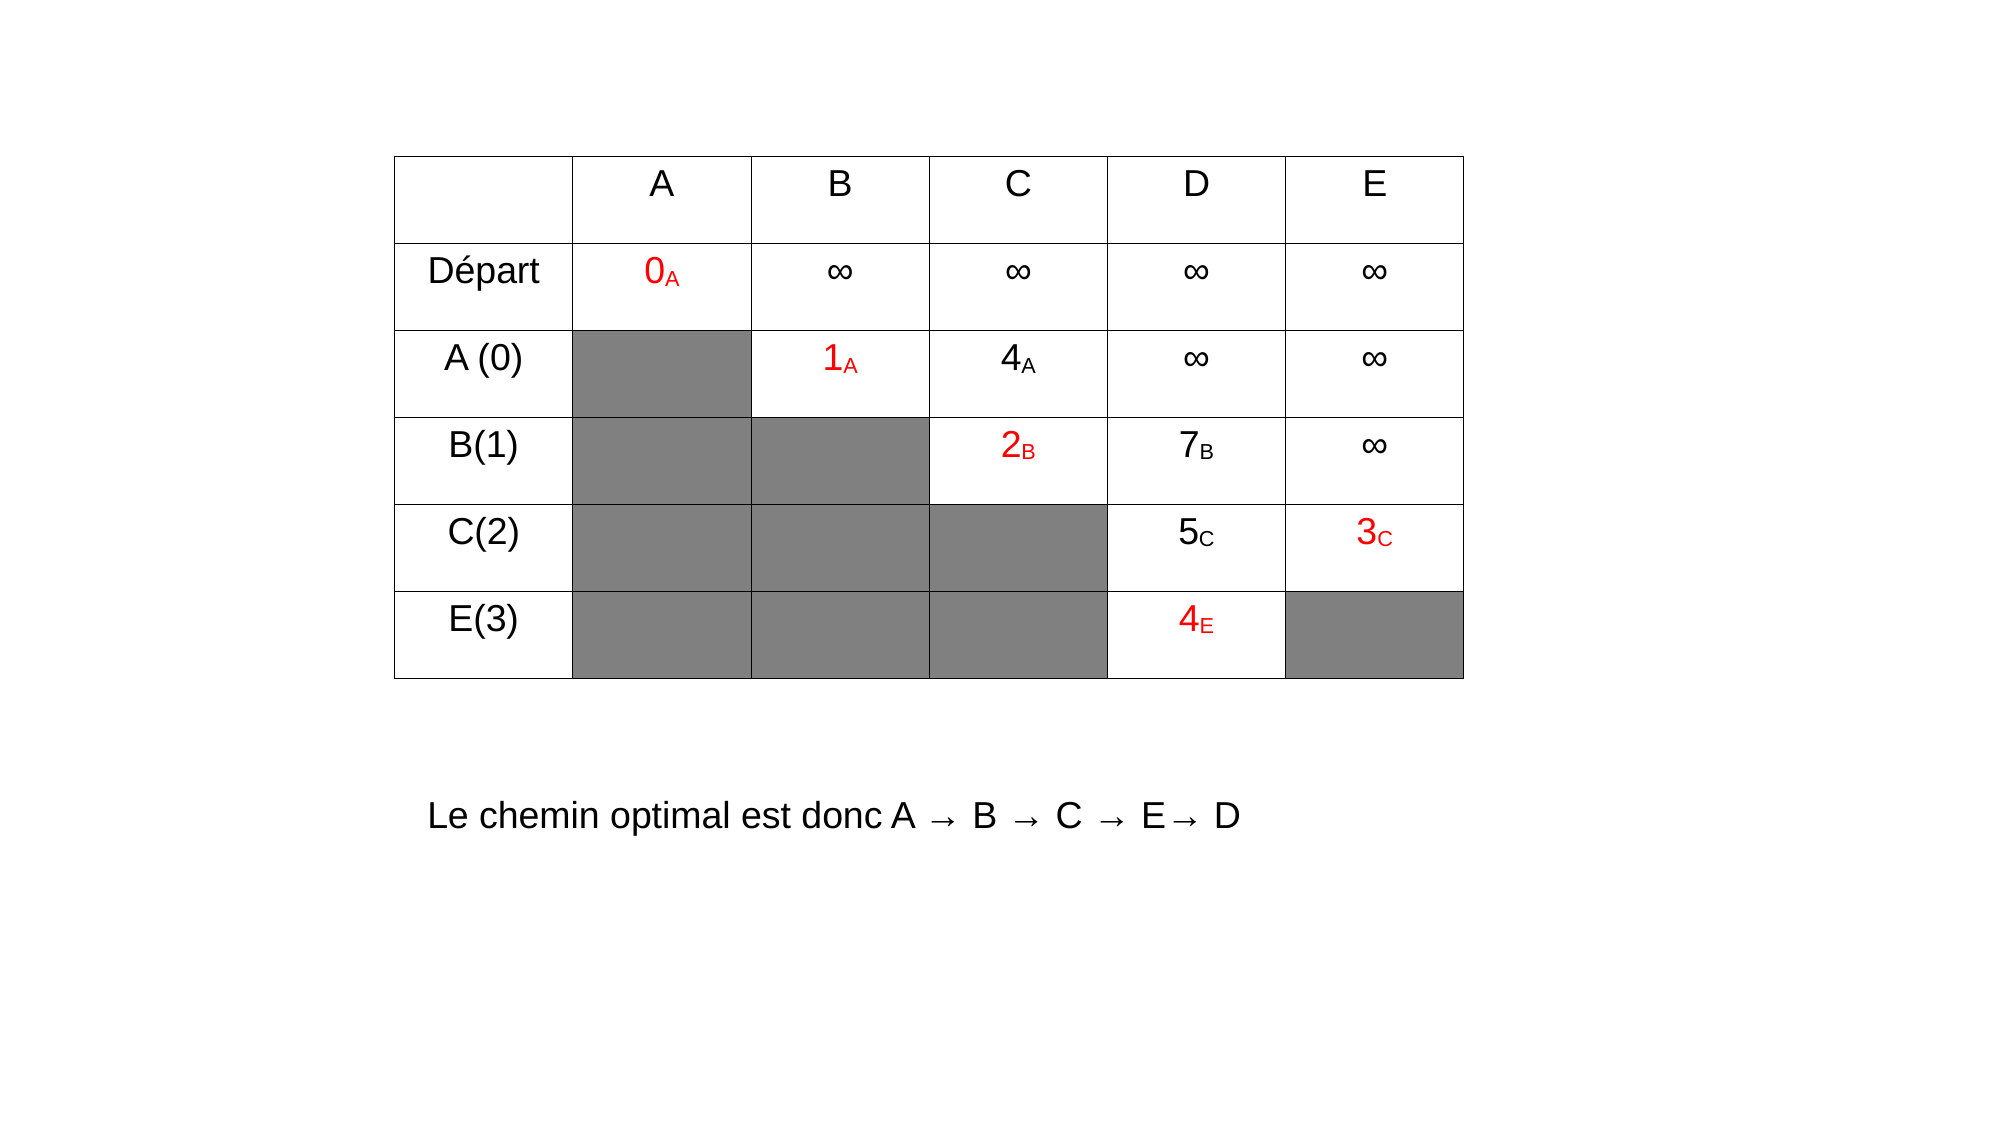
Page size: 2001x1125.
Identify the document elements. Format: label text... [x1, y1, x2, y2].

table_cell [752, 418, 929, 504]
table_header E [1286, 157, 1463, 243]
table_cell 5C [1108, 505, 1285, 591]
table_cell E(3) [395, 592, 572, 678]
table_cell 0A [573, 244, 751, 330]
table_cell [752, 592, 929, 678]
table_cell [930, 592, 1107, 678]
table_cell Départ [395, 244, 572, 330]
table_cell A (0) [395, 331, 572, 417]
table_cell [573, 505, 751, 591]
table_cell [573, 592, 751, 678]
table_cell 4A [930, 331, 1107, 417]
table_header D [1108, 157, 1285, 243]
table_cell ∞ [1108, 331, 1285, 417]
table_cell 2B [930, 418, 1107, 504]
table_header C [930, 157, 1107, 243]
table_cell B(1) [395, 418, 572, 504]
table_cell ∞ [752, 244, 929, 330]
table_header B [752, 157, 929, 243]
table_cell [1286, 592, 1463, 678]
table_cell ∞ [1286, 244, 1463, 330]
table_header [395, 157, 572, 243]
table_cell C(2) [395, 505, 572, 591]
table_cell ∞ [1286, 331, 1463, 417]
table_cell 1A [752, 331, 929, 417]
table_cell 3C [1286, 505, 1463, 591]
table_cell ∞ [1108, 244, 1285, 330]
table_cell [573, 331, 751, 417]
text_box Le chemin optimal est donc A → B → C → E→ D [412, 787, 1257, 845]
table_cell ∞ [1286, 418, 1463, 504]
table_cell 7B [1108, 418, 1285, 504]
table_cell [752, 505, 929, 591]
table_header A [573, 157, 751, 243]
table_cell [930, 505, 1107, 591]
table_cell 4E [1108, 592, 1285, 678]
table_cell [573, 418, 751, 504]
table_cell ∞ [930, 244, 1107, 330]
